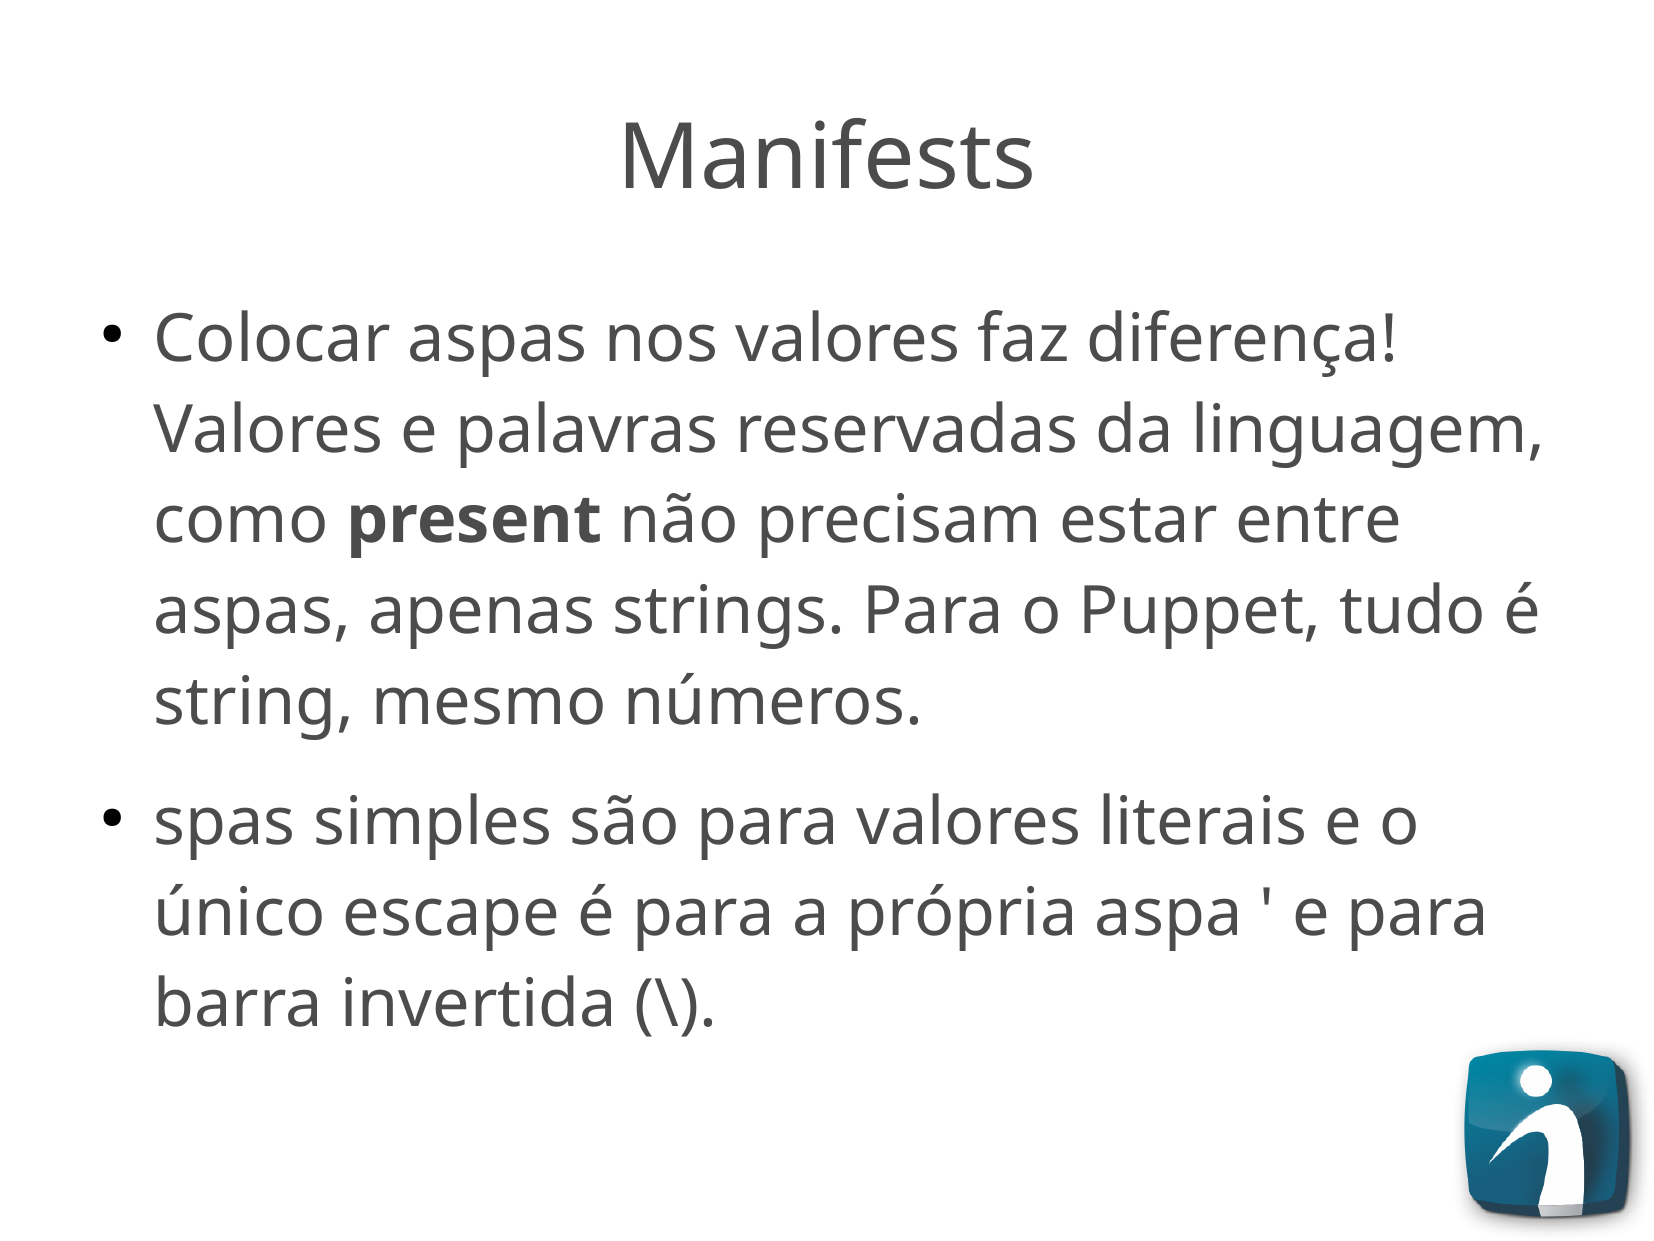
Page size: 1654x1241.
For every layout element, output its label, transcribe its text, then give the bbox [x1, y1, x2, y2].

list Colocar aspas nos valores faz diferença! Valores e palavras reservadas da linguagem, como present não precisam estar entre aspas, apenas strings. Para o Puppet, tudo é string, mesmo números. spas simples são para valores literais e o único escape é para a própria aspa ' e para barra invertida (\). [82, 290, 1571, 1010]
picture [1447, 1035, 1654, 1241]
title Manifests [82, 49, 1571, 257]
